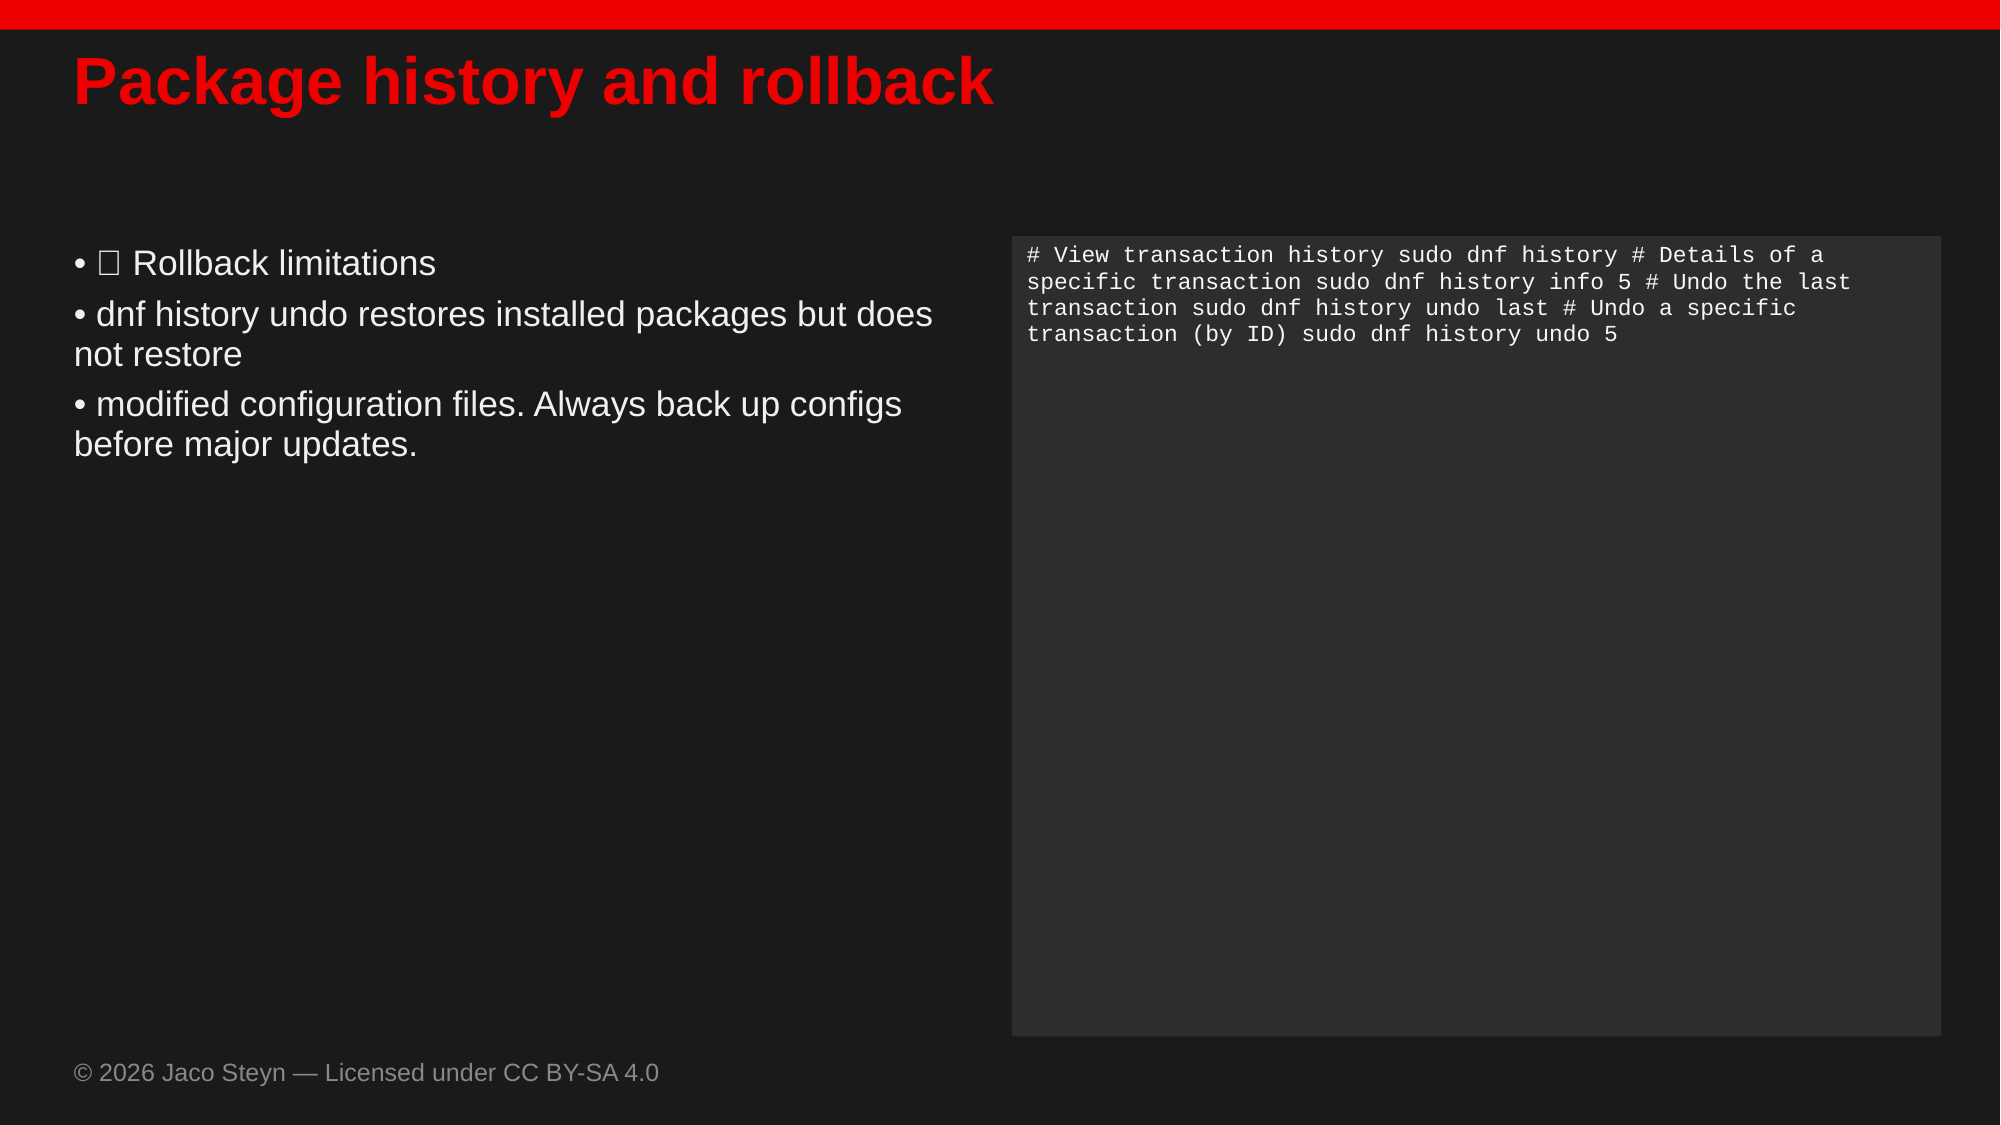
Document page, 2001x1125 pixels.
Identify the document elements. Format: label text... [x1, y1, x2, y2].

text_box [0, 0, 2001, 30]
text_box Package history and rollback [59, 36, 1942, 208]
text_box • 💡 Rollback limitations • dnf history undo restores installed packages but does not restore • modified configuration files. Always back up configs before major updates. [59, 236, 989, 1037]
text_box # View transaction history sudo dnf history # Details of a specific transaction sudo dnf history info 5 # Undo the last transaction sudo dnf history undo last # Undo a specific transaction (by ID) sudo dnf history undo 5 [1011, 236, 1942, 1037]
text_box © 2026 Jaco Steyn — Licensed under CC BY-SA 4.0 [59, 1051, 1942, 1093]
